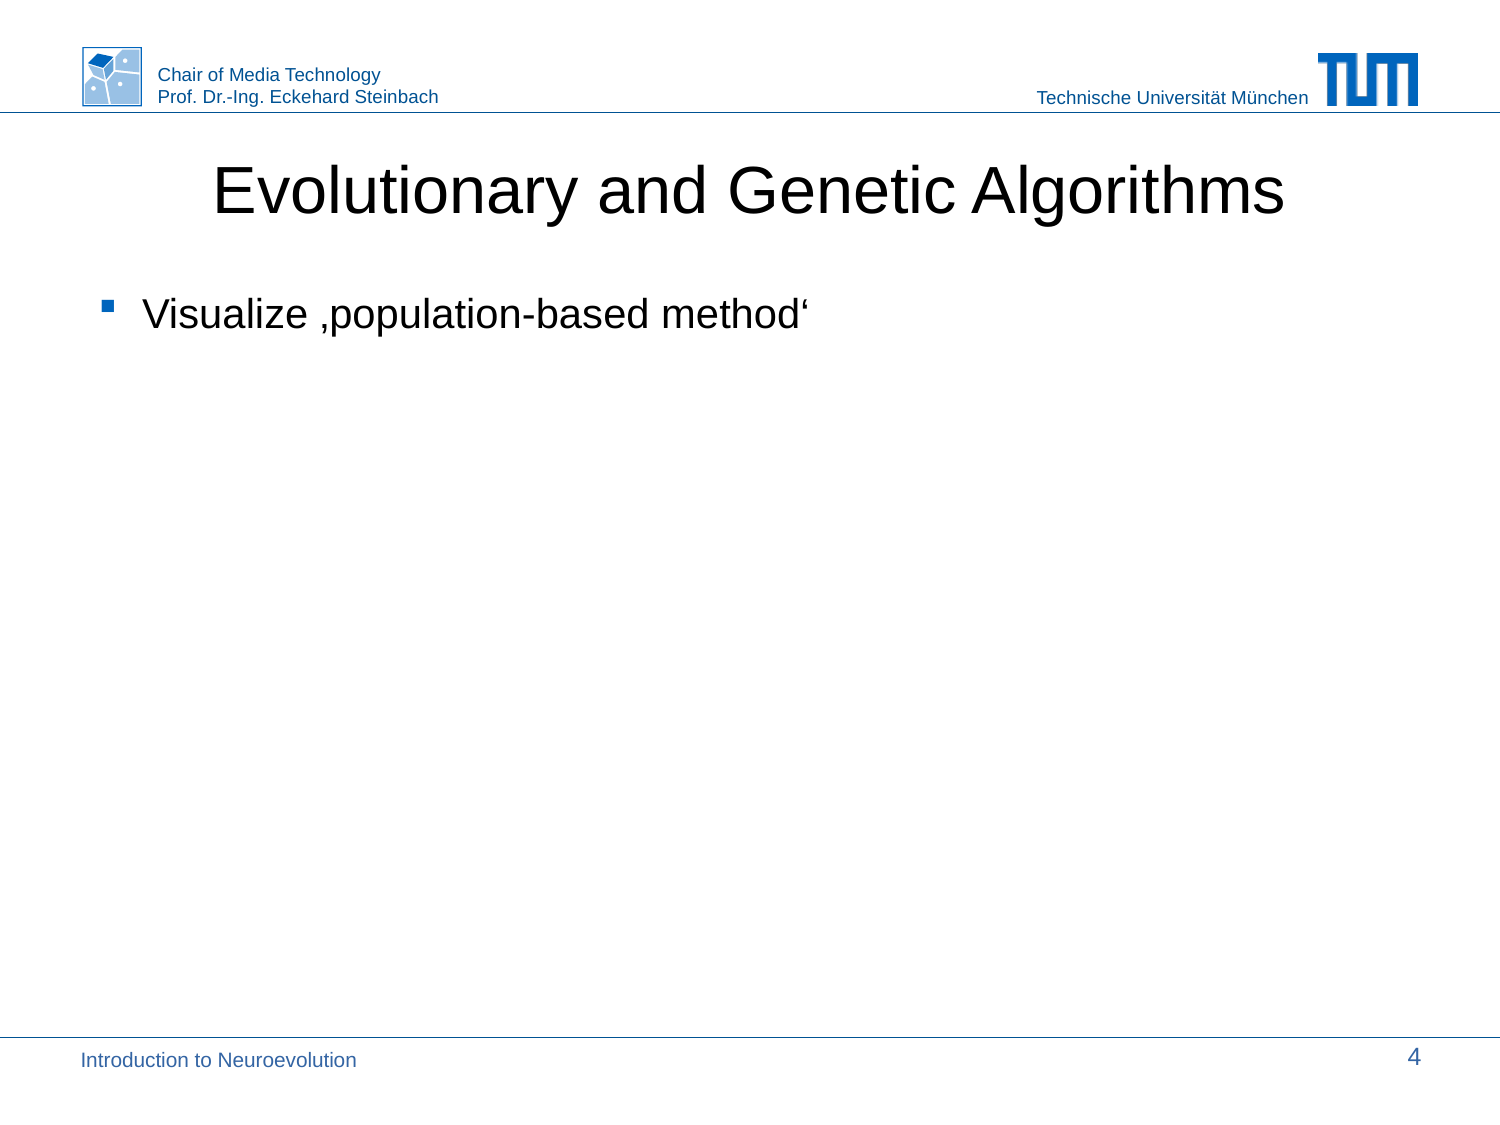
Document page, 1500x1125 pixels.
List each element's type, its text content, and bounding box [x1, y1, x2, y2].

title Evolutionary and Genetic Algorithms [83, 139, 1417, 239]
list Visualize ‚population-based method‘ [83, 279, 1417, 1013]
picture [1318, 53, 1418, 106]
text_box <number> [1392, 1035, 1471, 1090]
text_box Introduction to Neuroevolution [65, 1041, 406, 1081]
